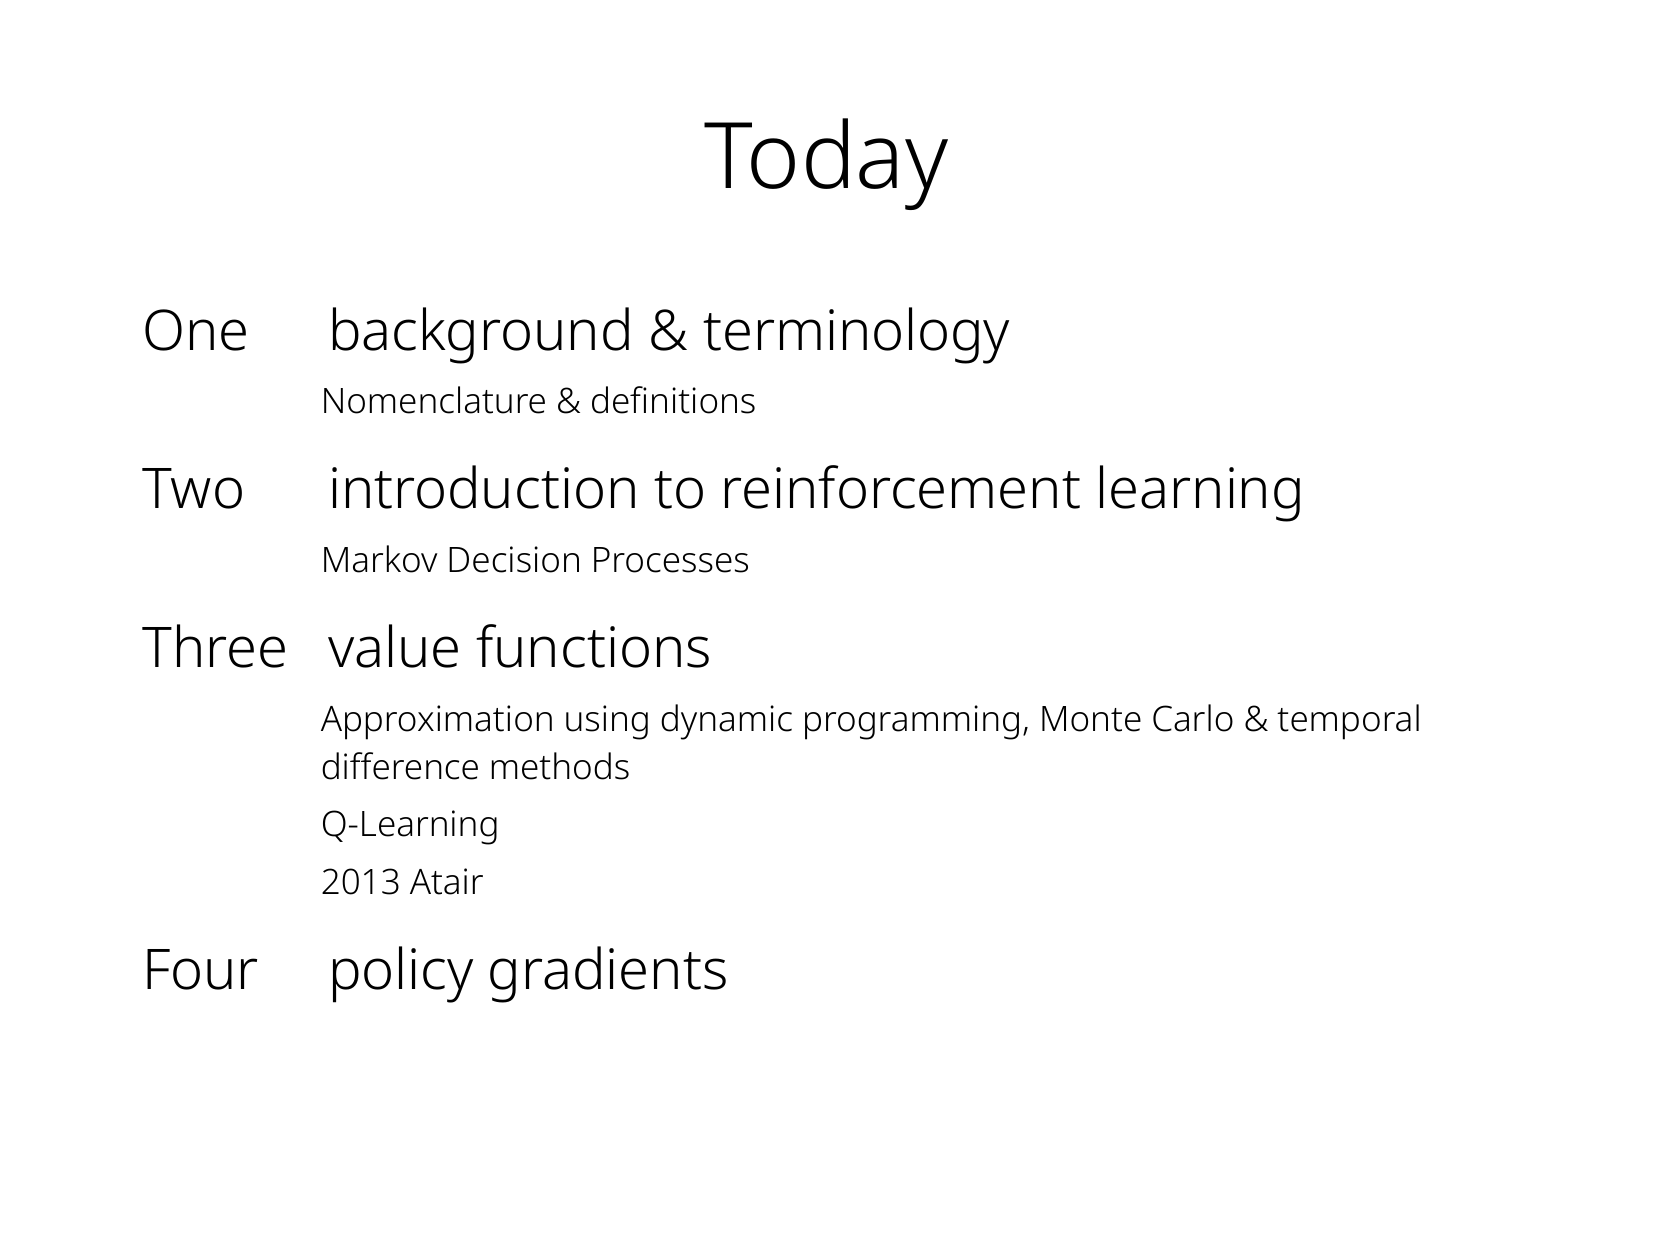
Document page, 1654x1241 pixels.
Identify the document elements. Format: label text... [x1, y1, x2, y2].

title Today [82, 49, 1571, 257]
list One background & terminology Nomenclature & definitions Two introduction to reinforcement learning Markov Decision Processes Three value functions Approximation using dynamic programming, Monte Carlo & temporal difference methods Q-Learning 2013 Atair Four policy gradients [82, 290, 1571, 1010]
